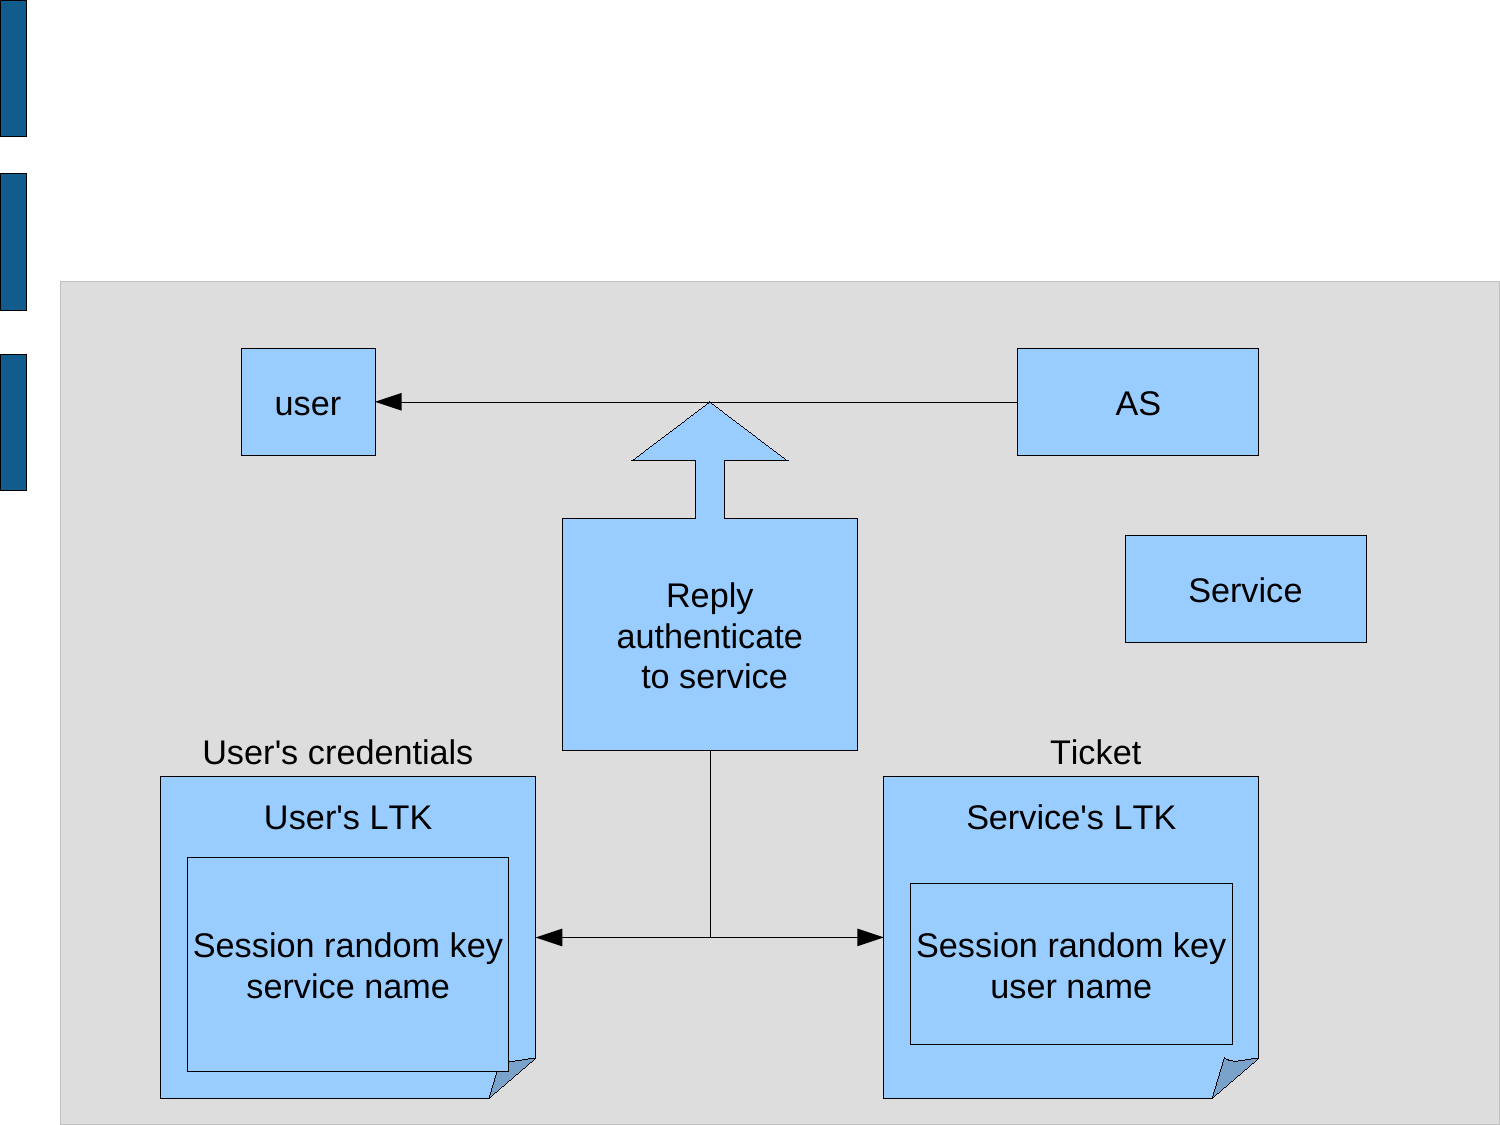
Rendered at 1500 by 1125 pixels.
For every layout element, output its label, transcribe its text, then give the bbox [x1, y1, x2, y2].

text_box user [241, 348, 376, 456]
text_box User's credentials [187, 723, 489, 779]
text_box Session random key service name [187, 857, 509, 1072]
text_box User's LTK [160, 776, 536, 1099]
text_box Service's LTK [883, 776, 1259, 1099]
text_box Ticket [1035, 723, 1157, 779]
text_box Reply authenticate to service [562, 401, 858, 751]
text_box Session random key user name [910, 883, 1233, 1045]
text_box AS [1017, 348, 1259, 456]
text_box Service [1125, 535, 1367, 643]
